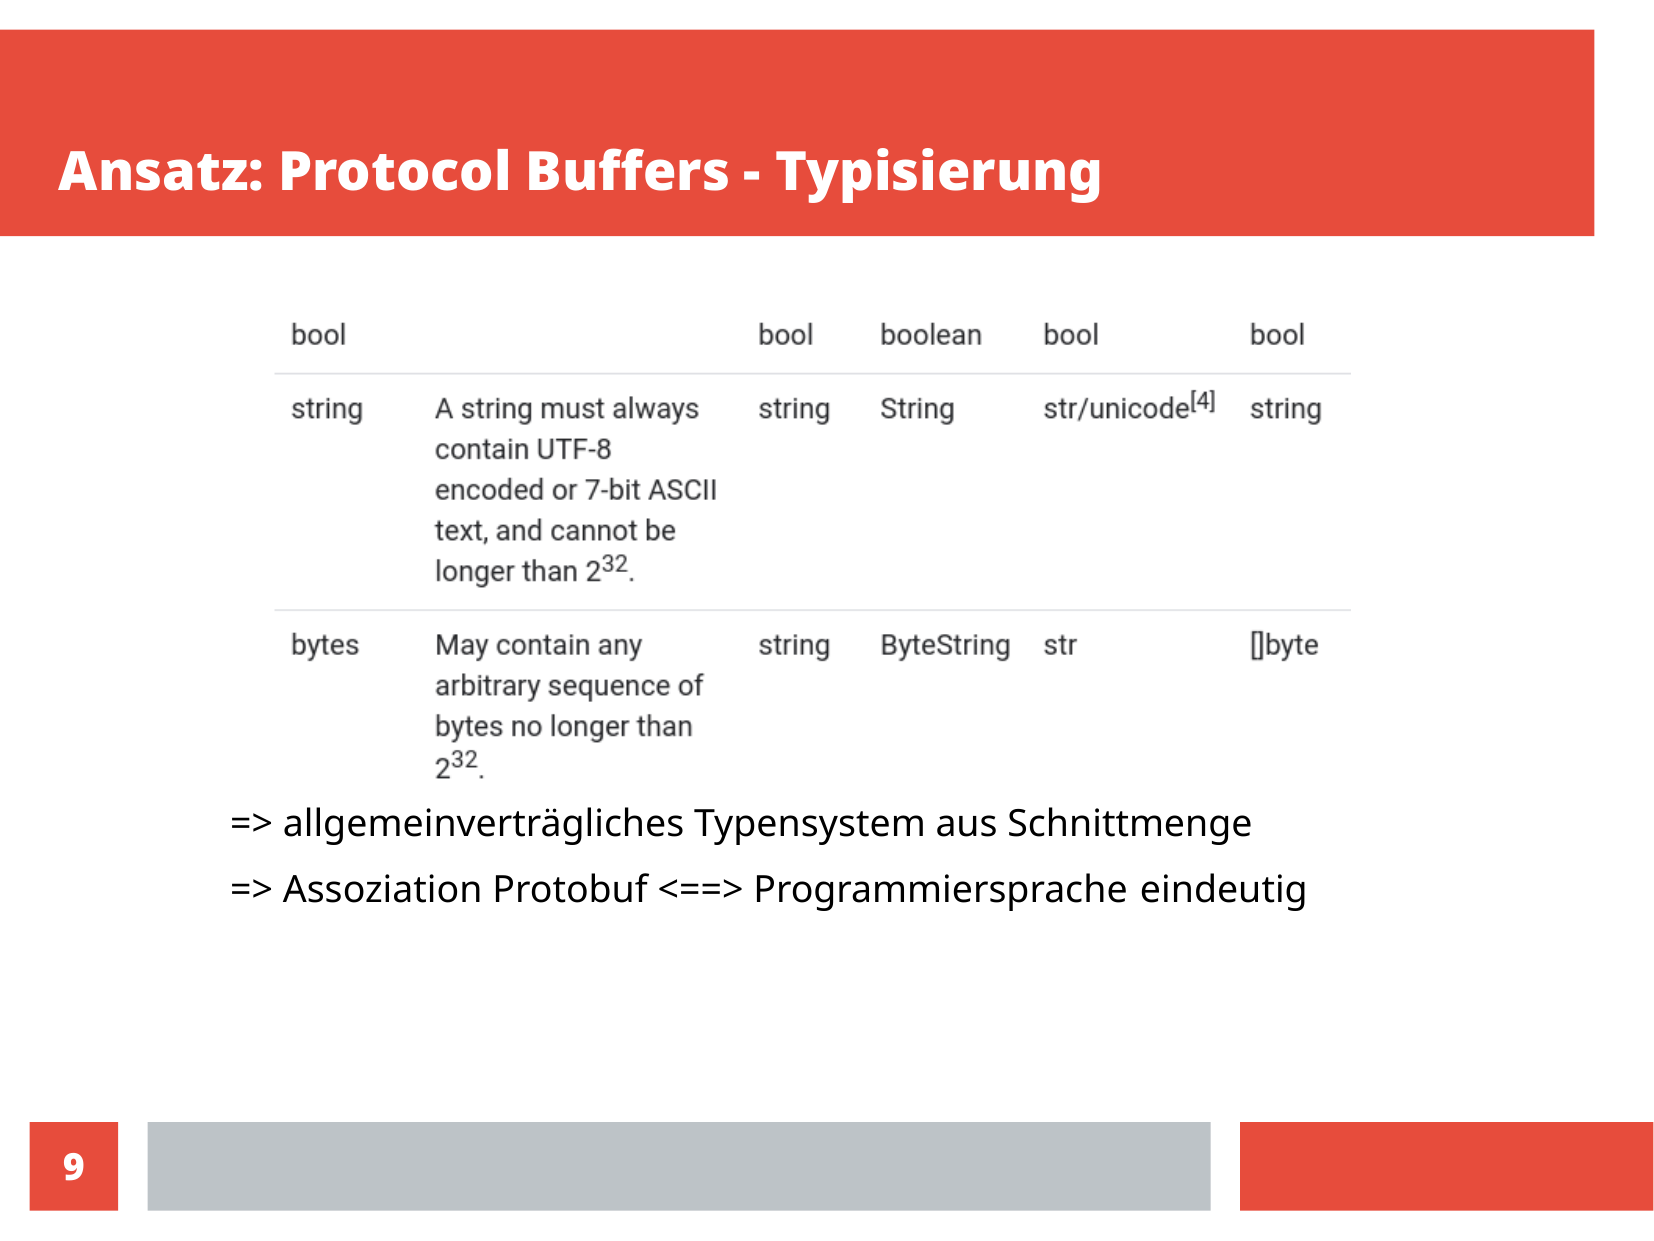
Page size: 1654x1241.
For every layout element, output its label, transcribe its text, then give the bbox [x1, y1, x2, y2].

text_box => allgemeinverträgliches Typensystem aus Schnittmenge => Assoziation Protobuf <==> Programmiersprache eindeutig [180, 309, 1471, 922]
picture [267, 309, 1351, 799]
title Ansatz: Protocol Buffers - Typisierung [59, 59, 1595, 207]
